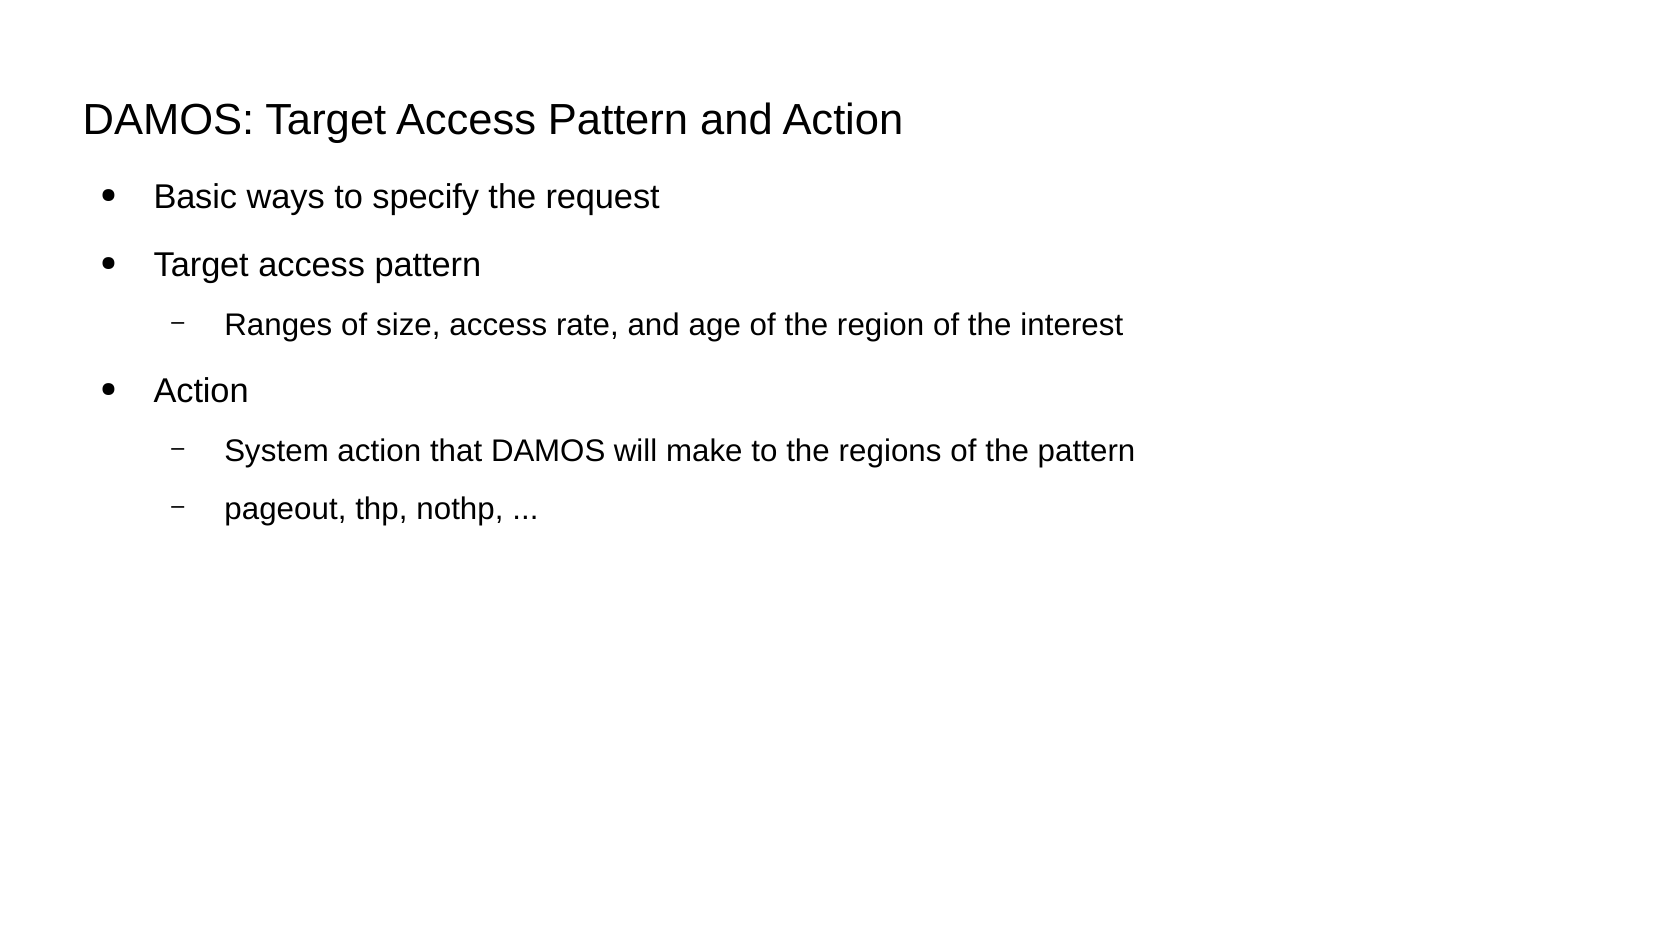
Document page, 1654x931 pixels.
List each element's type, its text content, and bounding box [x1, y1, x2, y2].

title DAMOS: Target Access Pattern and Action [82, 81, 1571, 157]
list Basic ways to specify the request Target access pattern Ranges of size, access rate, and age of the region of the interest Action System action that DAMOS will make to the regions of the pattern pageout, thp, nothp, ... [82, 177, 1571, 833]
